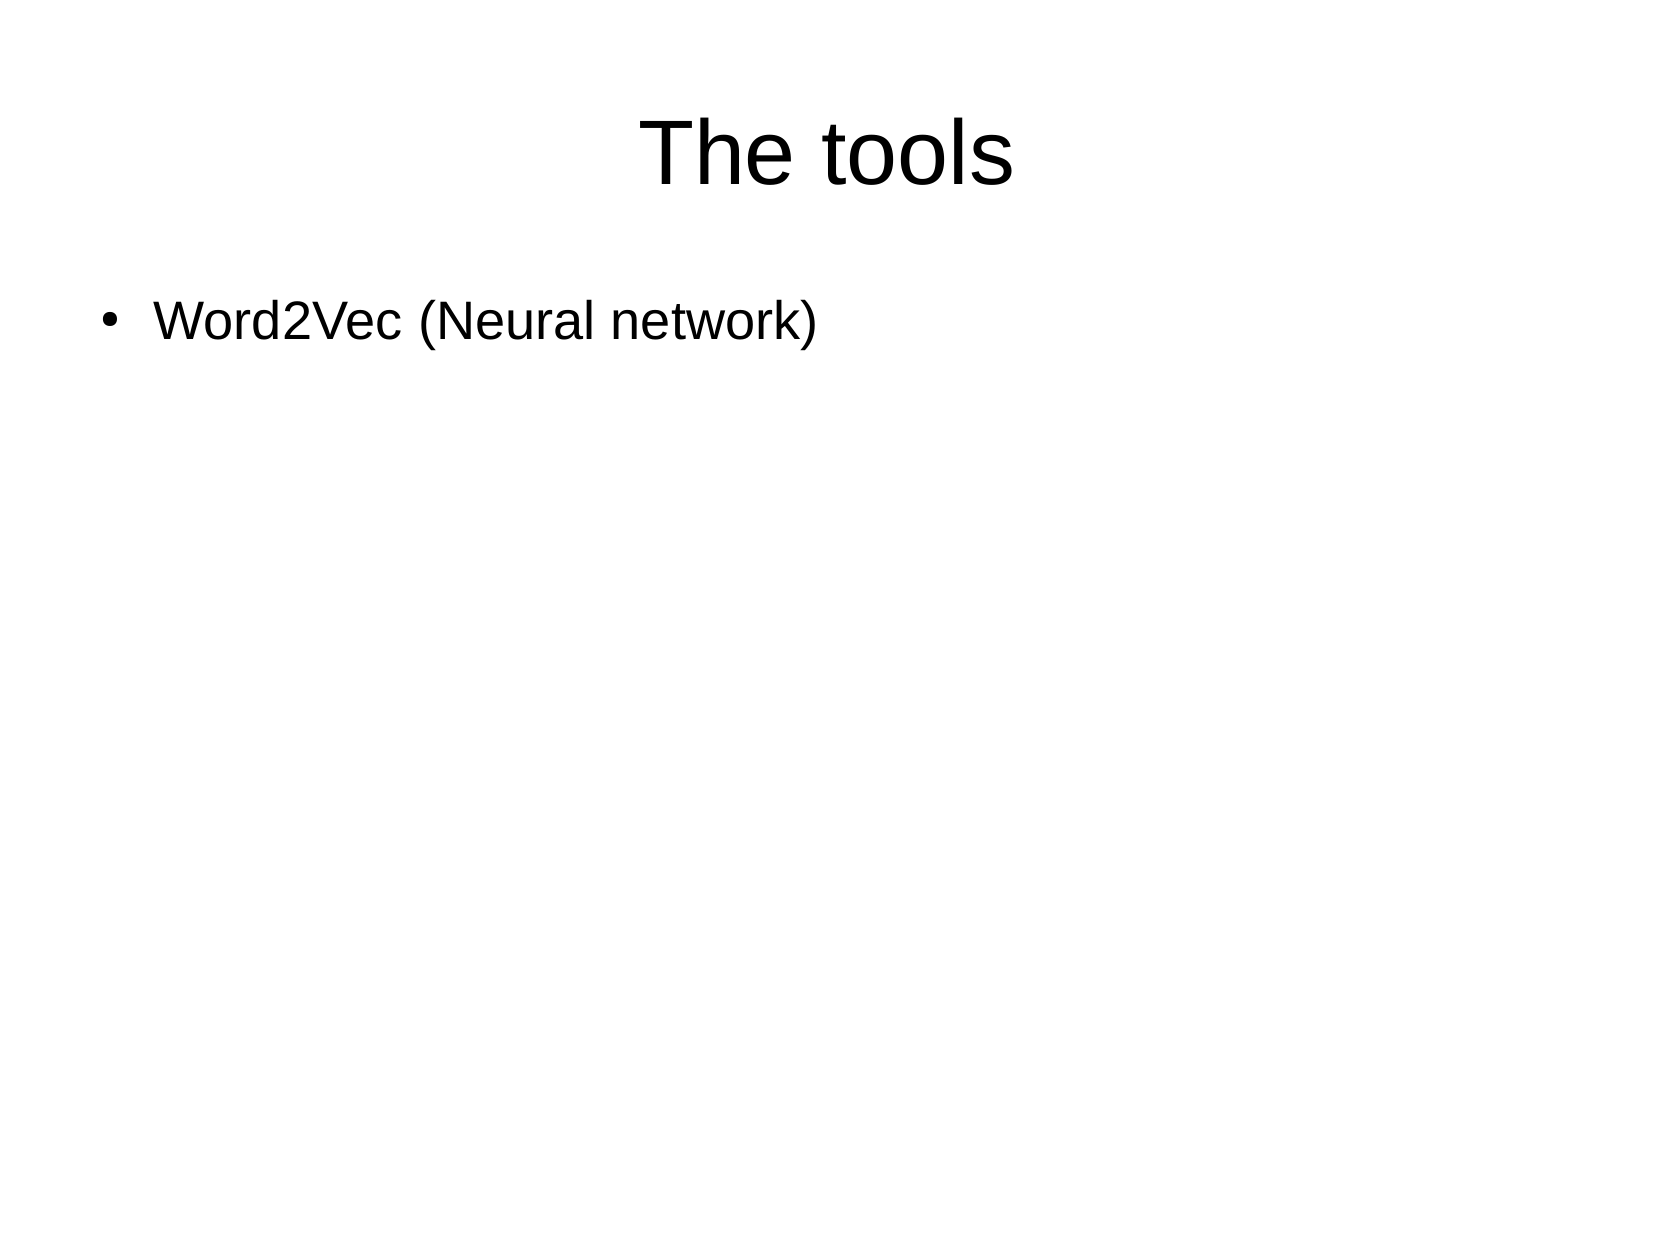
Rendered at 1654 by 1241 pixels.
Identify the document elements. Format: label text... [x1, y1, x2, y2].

title The tools [82, 49, 1571, 257]
list Word2Vec (Neural network) [82, 290, 1571, 1010]
